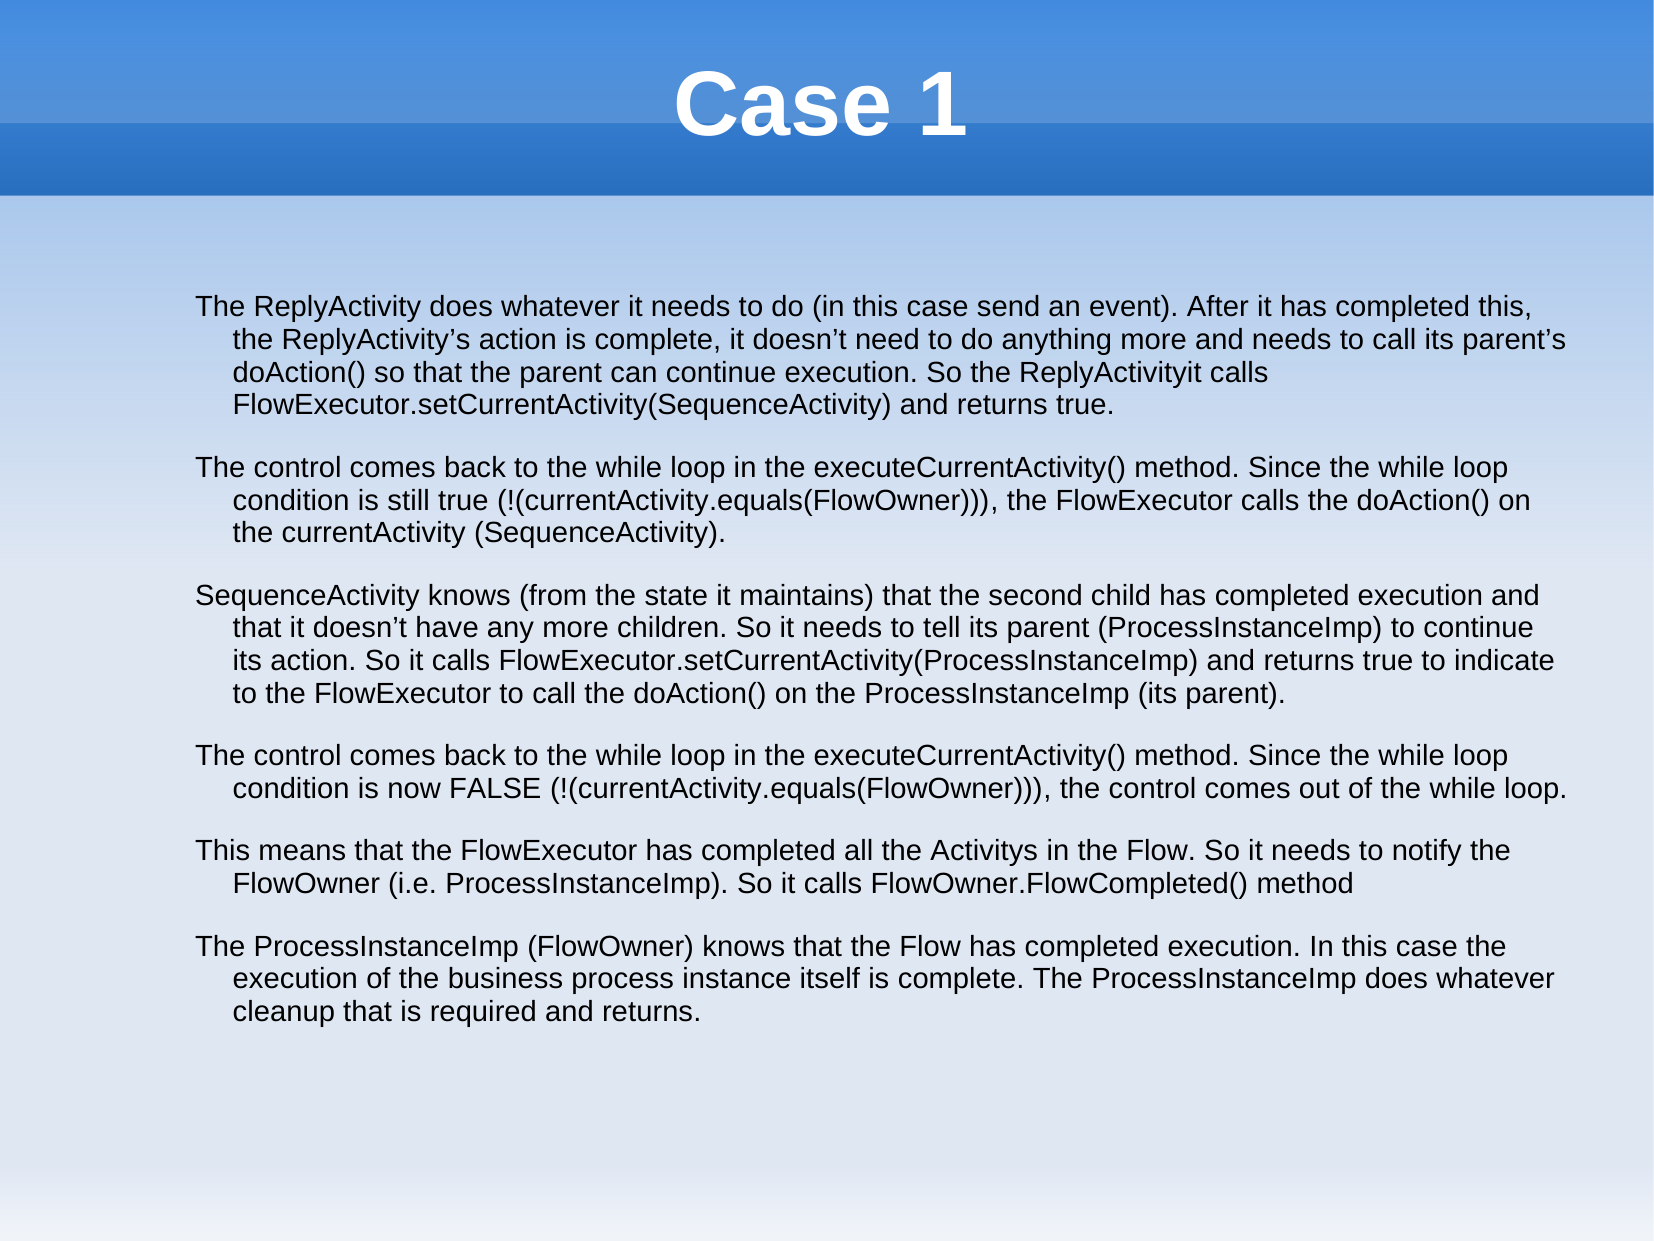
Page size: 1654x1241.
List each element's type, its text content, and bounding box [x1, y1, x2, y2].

title Case 1 [76, 7, 1565, 200]
list The ReplyActivity does whatever it needs to do (in this case send an event). After it has completed this, the ReplyActivity’s action is complete, it doesn’t need to do anything more and needs to call its parent’s doAction() so that the parent can continue execution. So the ReplyActivityit calls FlowExecutor.setCurrentActivity(SequenceActivity) and returns true. The control comes back to the while loop in the executeCurrentActivity() method. Since the while loop condition is still true (!(currentActivity.equals(FlowOwner))), the FlowExecutor calls the doAction() on the currentActivity (SequenceActivity). SequenceActivity knows (from the state it maintains) that the second child has completed execution and that it doesn’t have any more children. So it needs to tell its parent (ProcessInstanceImp) to continue its action. So it calls FlowExecutor.setCurrentActivity(ProcessInstanceImp) and returns true to indicate to the FlowExecutor to call the doAction() on the ProcessInstanceImp (its parent). The control comes back to the while loop in the executeCurrentActivity() method. Since the while loop condition is now FALSE (!(currentActivity.equals(FlowOwner))), the control comes out of the while loop. This means that the FlowExecutor has completed all the Activitys in the Flow. So it needs to notify the FlowOwner (i.e. ProcessInstanceImp). So it calls FlowOwner.FlowCompleted() method The ProcessInstanceImp (FlowOwner) knows that the Flow has completed execution. In this case the execution of the business process instance itself is complete. The ProcessInstanceImp does whatever cleanup that is required and returns. [82, 290, 1571, 1094]
picture [0, 0, 1654, 1241]
